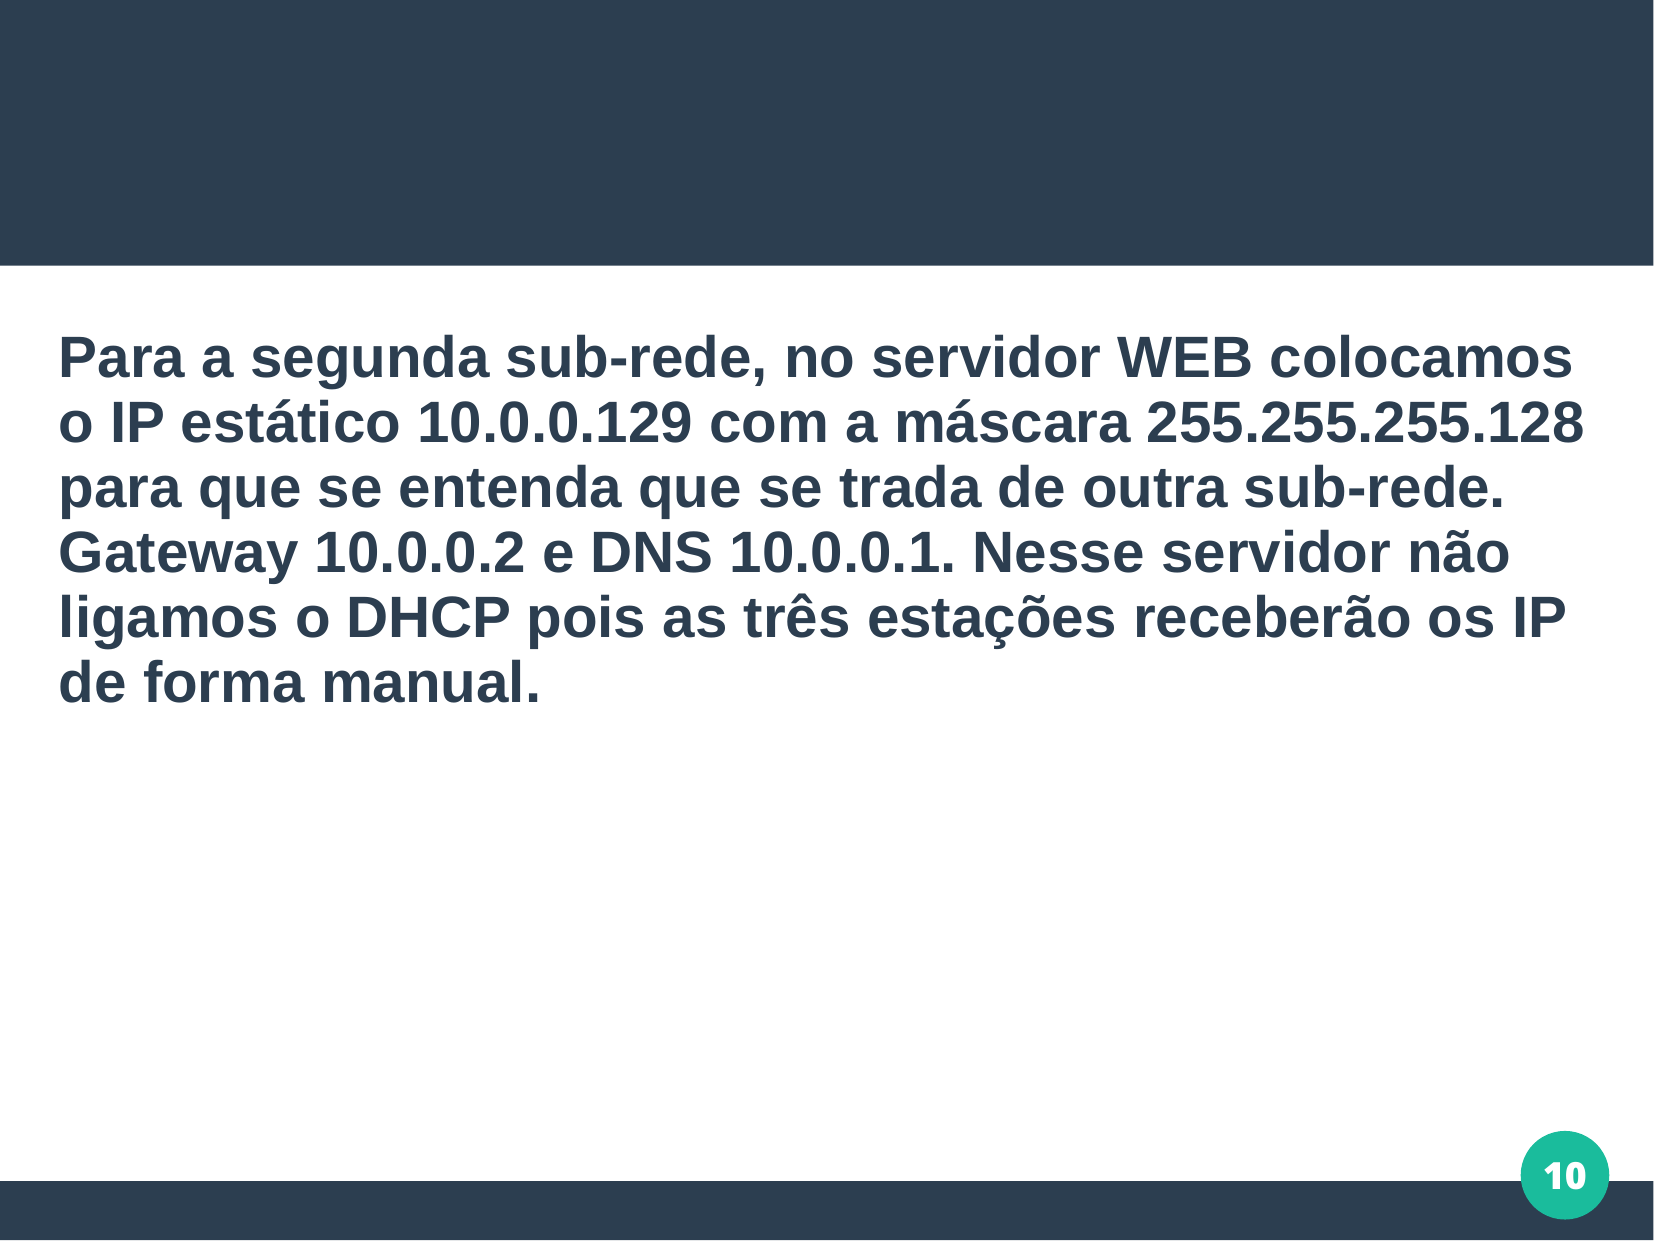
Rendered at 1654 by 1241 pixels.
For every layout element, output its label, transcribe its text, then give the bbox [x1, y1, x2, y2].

list Para a segunda sub-rede, no servidor WEB colocamos o IP estático 10.0.0.129 com a máscara 255.255.255.128 para que se entenda que se trada de outra sub-rede. Gateway 10.0.0.2 e DNS 10.0.0.1. Nesse servidor não ligamos o DHCP pois as três estações receberão os IP de forma manual. [59, 324, 1595, 1152]
